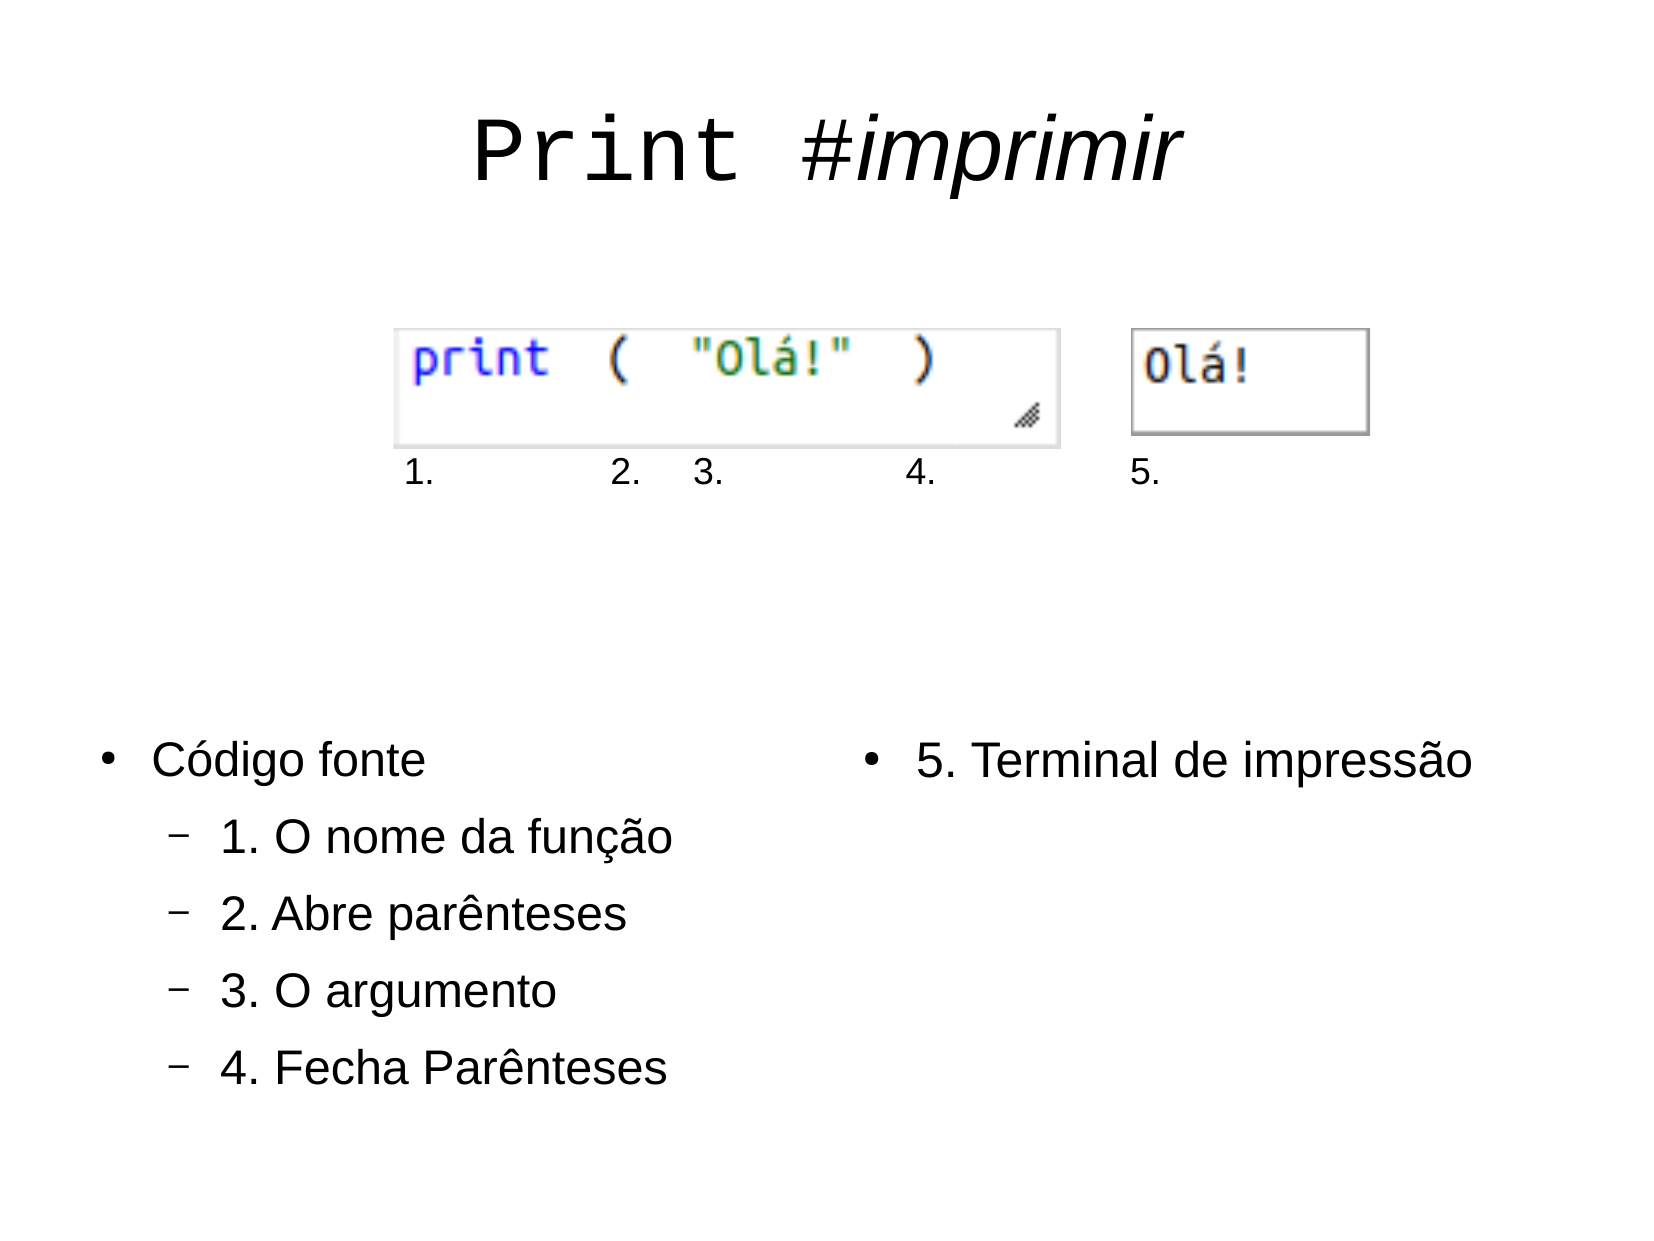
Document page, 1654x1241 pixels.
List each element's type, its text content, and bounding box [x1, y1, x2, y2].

list 5. Terminal de impressão [845, 731, 1571, 1099]
text_box 2. [584, 423, 667, 519]
text_box 3. [667, 423, 751, 519]
list Código fonte 1. O nome da função 2. Abre parênteses 3. O argumento 4. Fecha Parênteses [82, 731, 809, 1099]
picture [393, 328, 1371, 449]
text_box 1. [377, 423, 461, 519]
text_box 4. [879, 423, 963, 519]
title Print #imprimir [82, 49, 1571, 257]
text_box 5. [1104, 423, 1188, 519]
